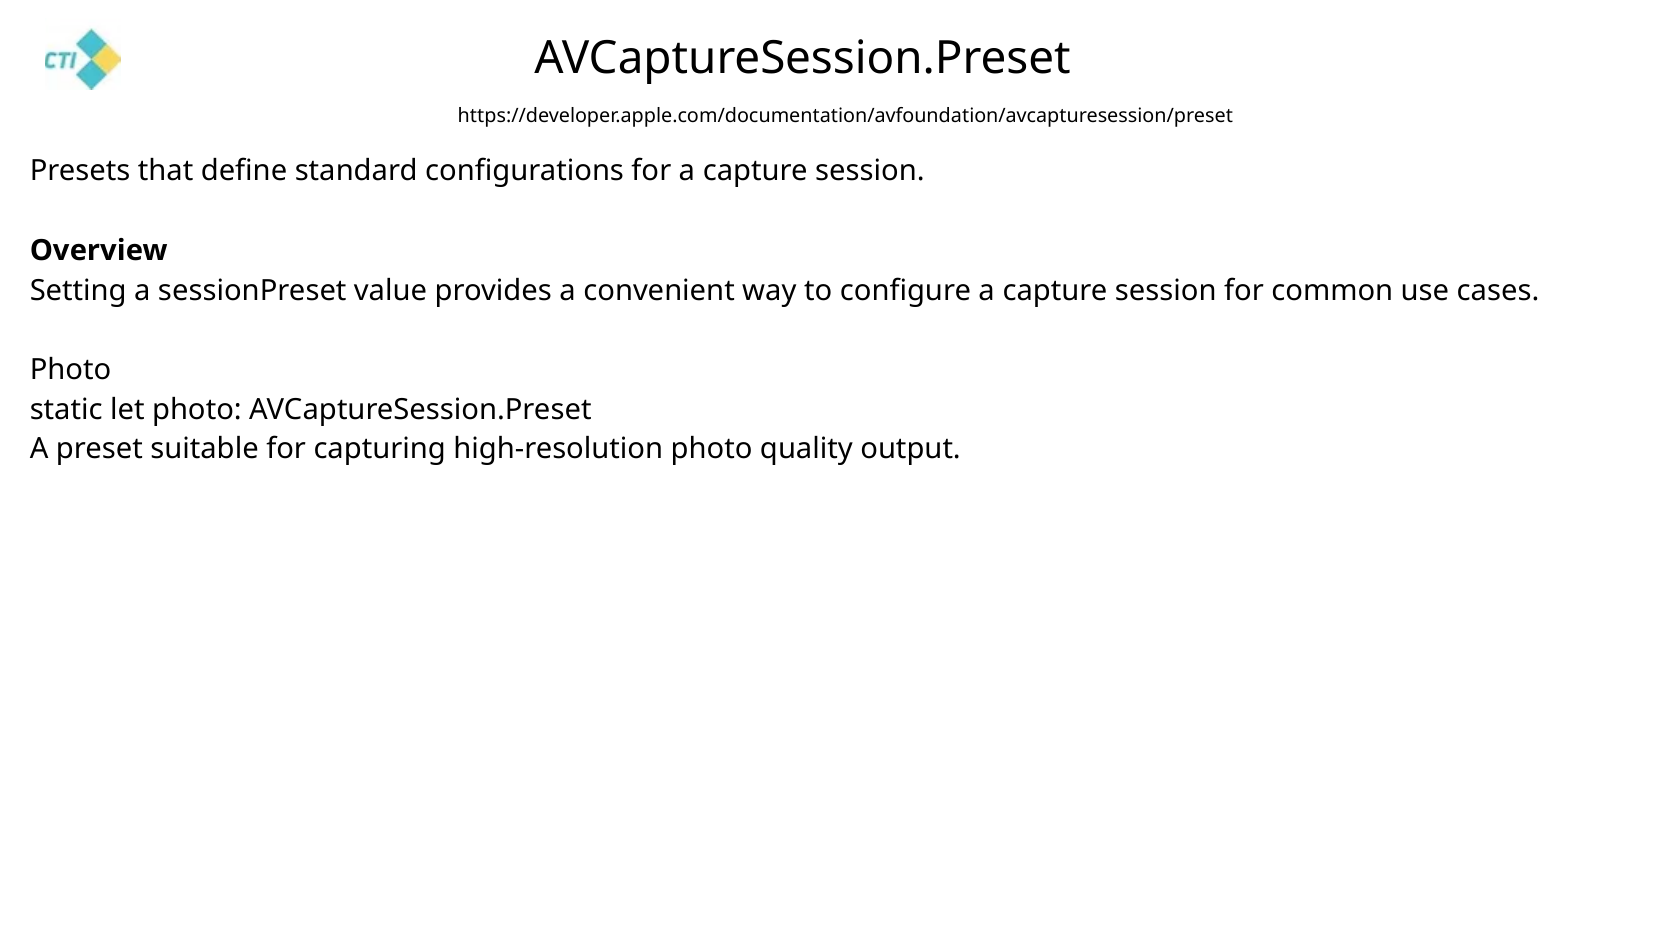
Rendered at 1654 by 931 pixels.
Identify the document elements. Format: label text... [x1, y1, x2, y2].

text_box https://developer.apple.com/documentation/avfoundation/avcapturesession/preset [442, 93, 1411, 142]
text_box AVCaptureSession.Preset [225, 17, 1381, 136]
text_box Presets that define standard configurations for a capture session. Overview Setting a sessionPreset value provides a convenient way to configure a capture session for common use cases. Photo static let photo: AVCaptureSession.Preset A preset suitable for capturing high-resolution photo quality output. [15, 142, 1591, 916]
picture [45, 18, 121, 91]
